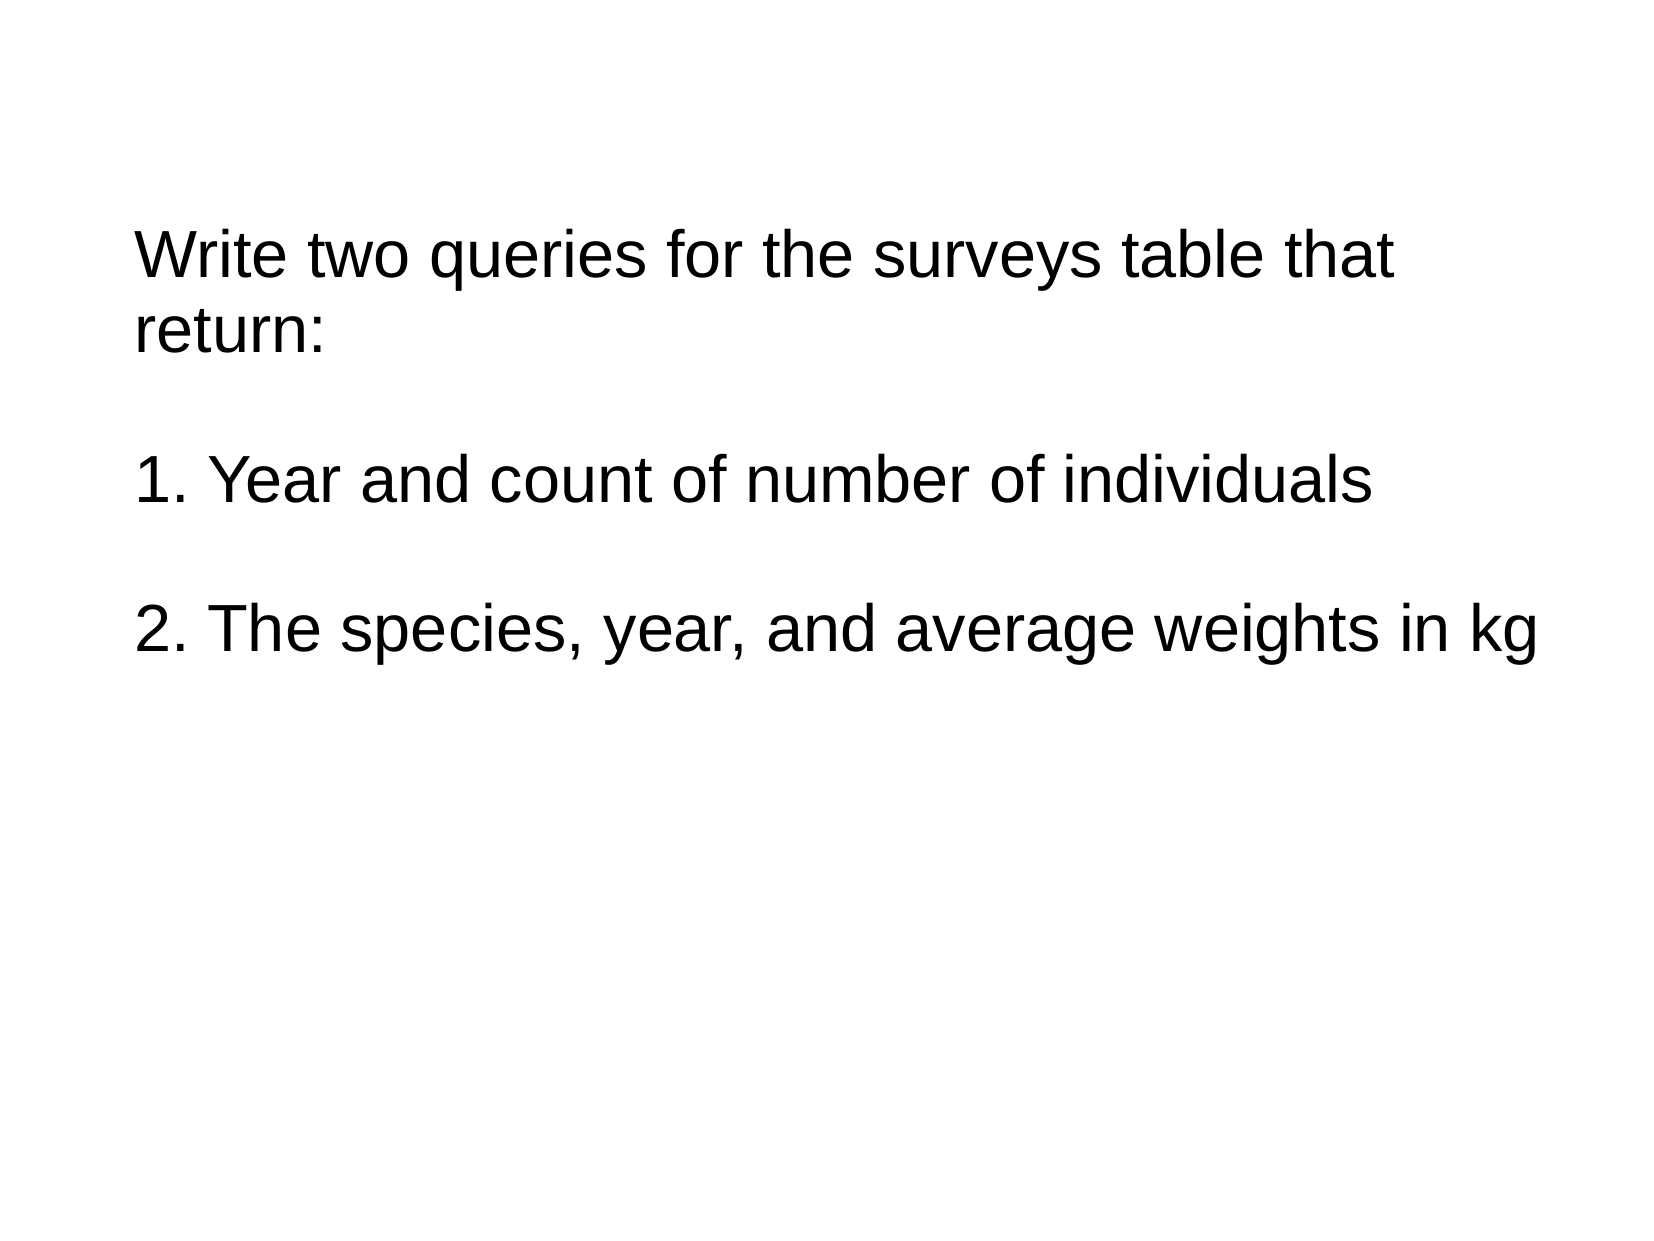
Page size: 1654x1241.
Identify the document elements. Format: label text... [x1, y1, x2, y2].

text_box Write two queries for the surveys table that return: 1. Year and count of number of individuals 2. The species, year, and average weights in kg [120, 210, 1576, 672]
